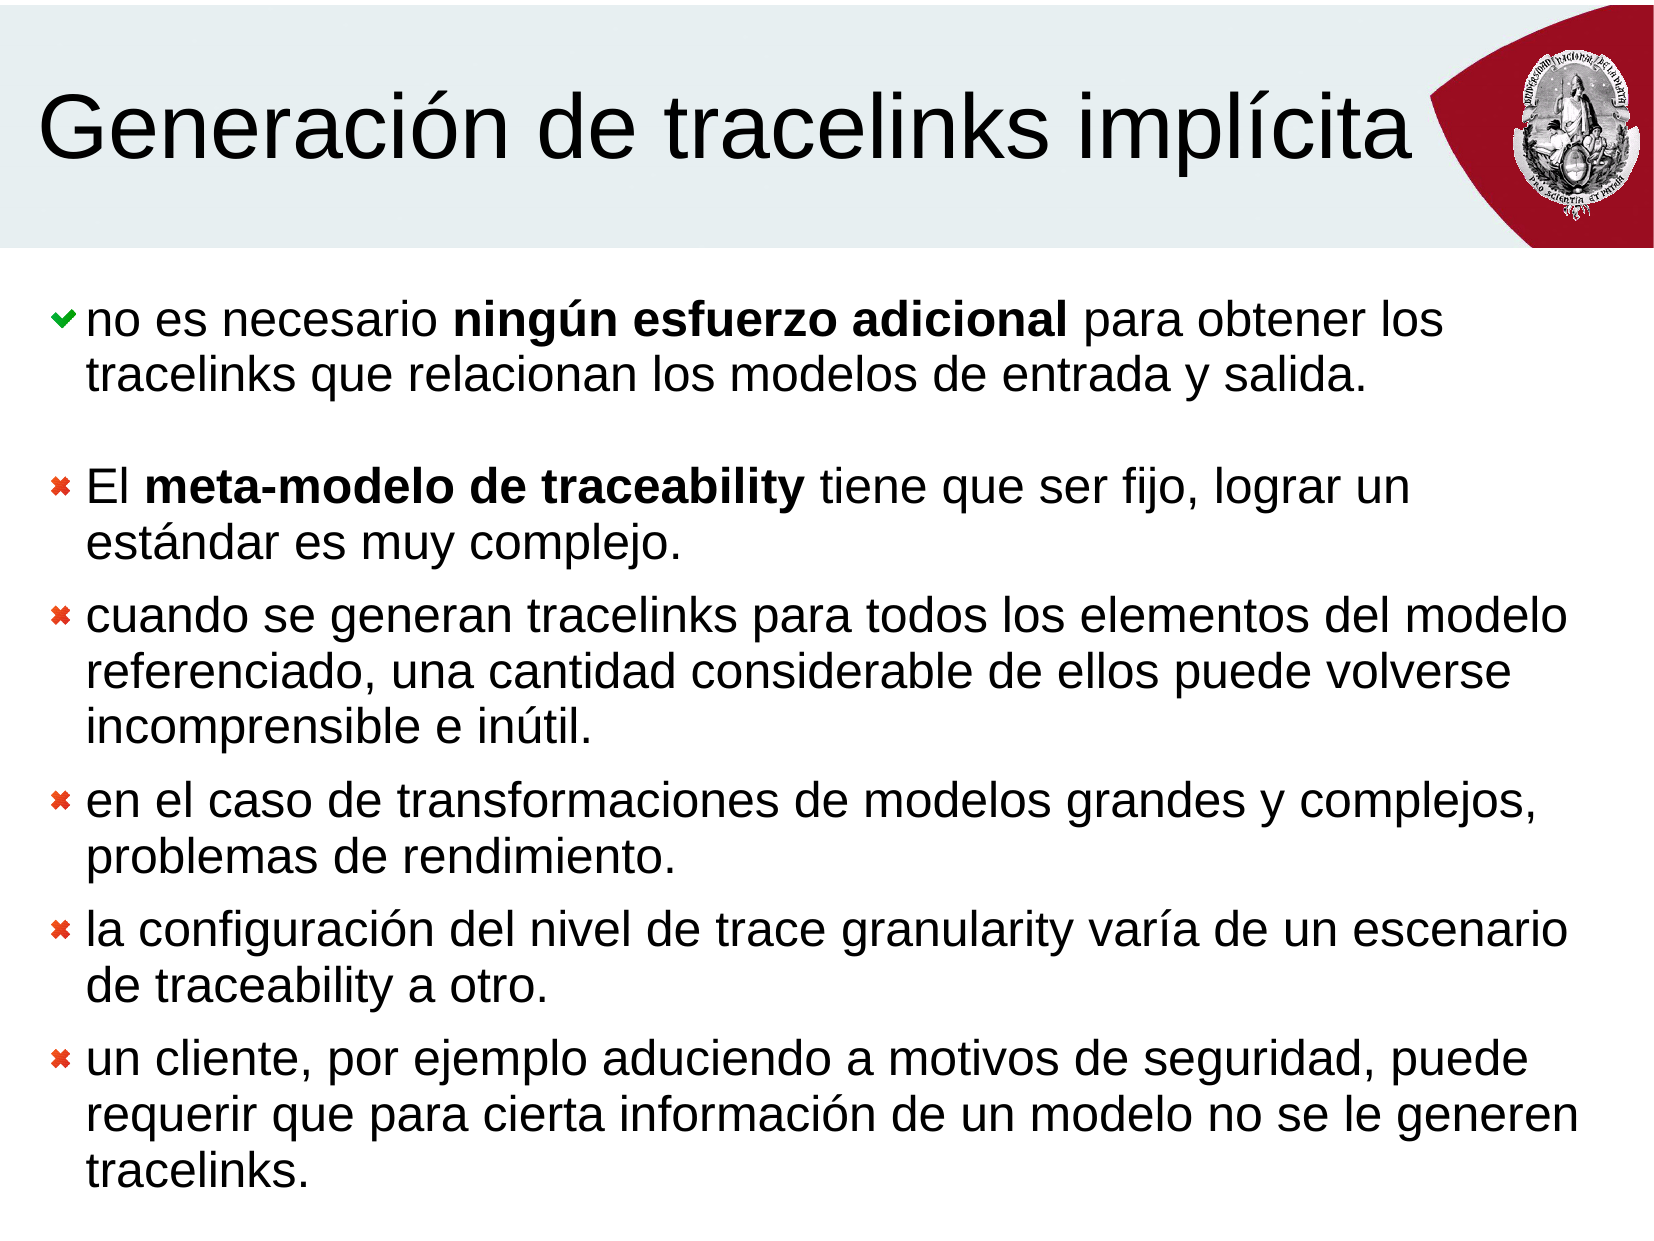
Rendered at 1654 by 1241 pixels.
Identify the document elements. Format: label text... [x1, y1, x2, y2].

picture [1511, 47, 1642, 225]
title Generación de tracelinks implícita [0, 5, 1654, 249]
text_box no es necesario ningún esfuerzo adicional para obtener los tracelinks que relacionan los modelos de entrada y salida. El meta-modelo de traceability tiene que ser fijo, lograr un estándar es muy complejo. cuando se generan tracelinks para todos los elementos del modelo referenciado, una cantidad considerable de ellos puede volverse incomprensible e inútil. en el caso de transformaciones de modelos grandes y complejos, problemas de rendimiento. la configuración del nivel de trace granularity varía de un escenario de traceability a otro. un cliente, por ejemplo aduciendo a motivos de seguridad, puede requerir que para cierta información de un modelo no se le generen tracelinks. [35, 283, 1619, 1241]
